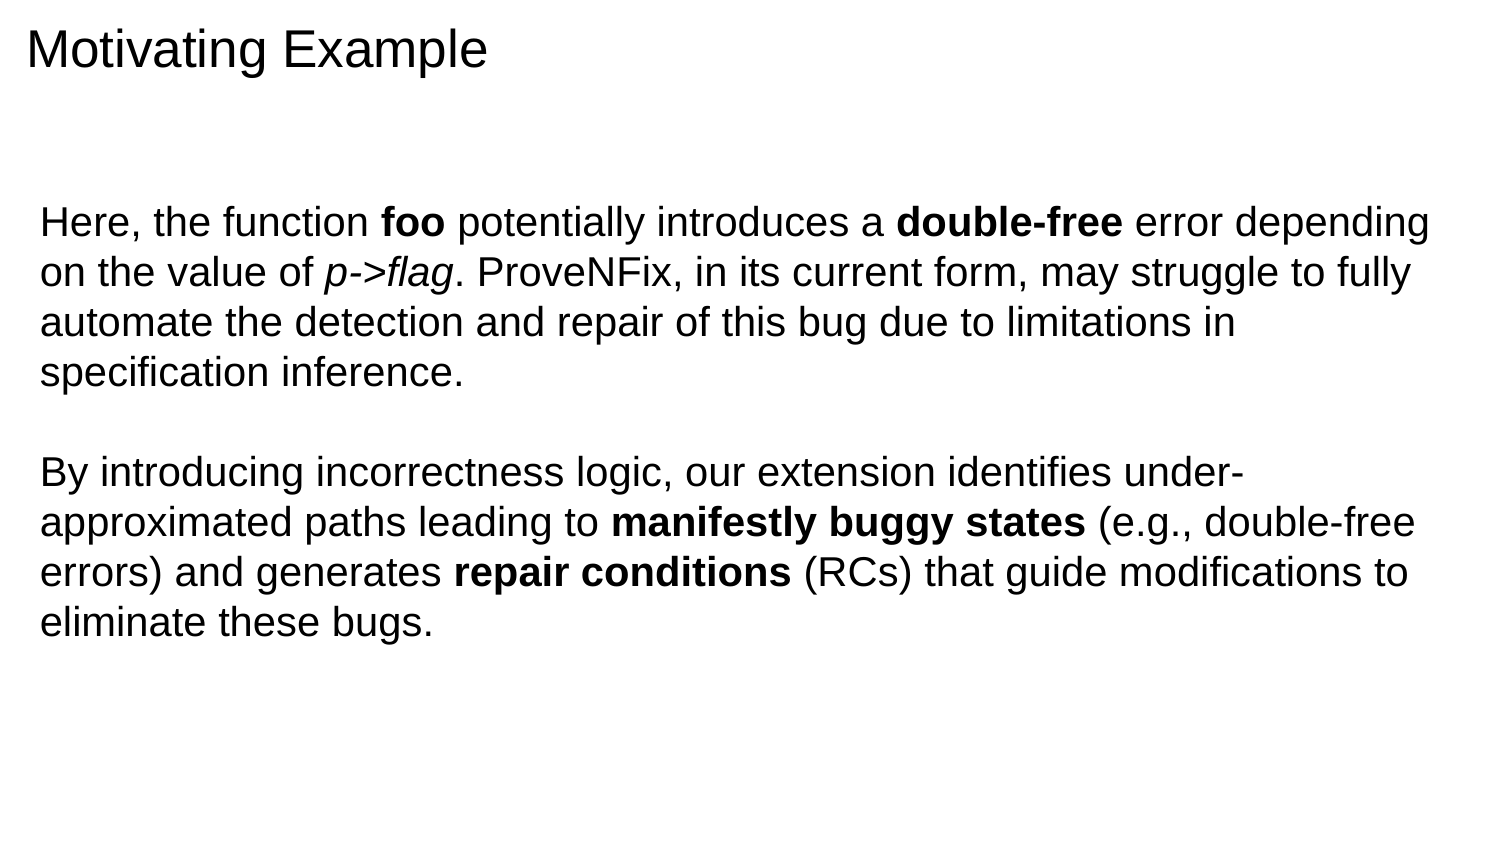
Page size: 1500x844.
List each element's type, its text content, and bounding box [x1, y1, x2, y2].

text_box Here, the function foo potentially introduces a double-free error depending on the value of p->flag. ProveNFix, in its current form, may struggle to fully automate the detection and repair of this bug due to limitations in specification inference. By introducing incorrectness logic, our extension identifies under-approximated paths leading to manifestly buggy states (e.g., double-free errors) and generates repair conditions (RCs) that guide modifications to eliminate these bugs. [24, 187, 1475, 758]
title Motivating Example [11, 0, 1409, 94]
